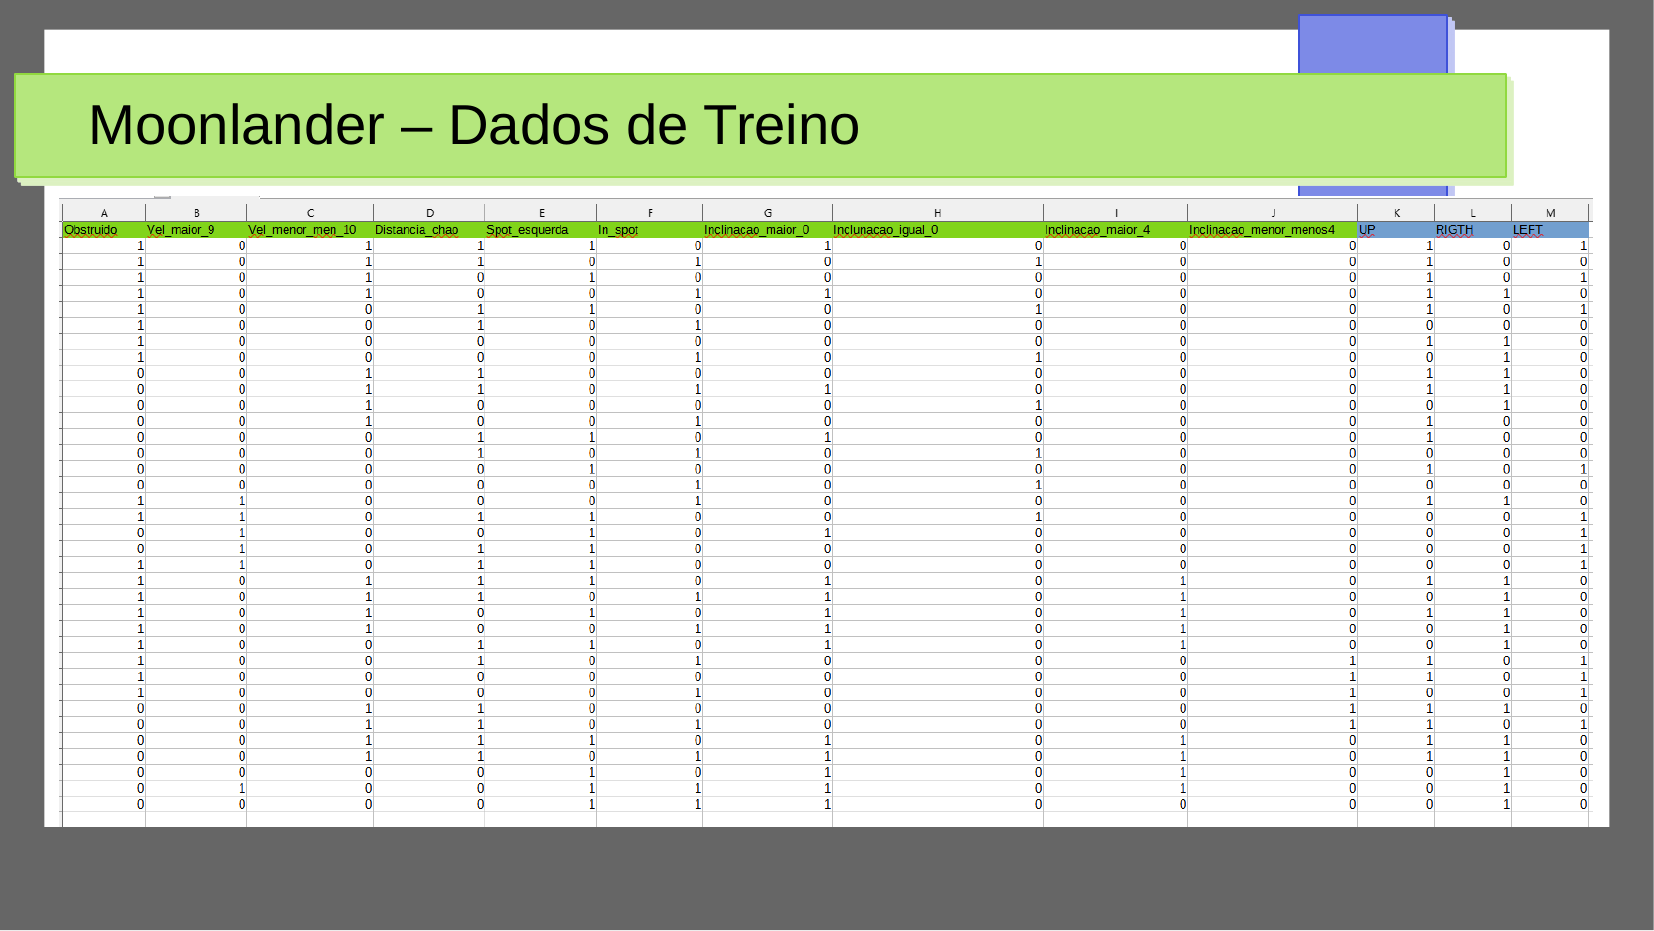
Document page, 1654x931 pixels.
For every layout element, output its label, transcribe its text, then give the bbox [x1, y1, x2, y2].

title Moonlander – Dados de Treino [88, 73, 1506, 178]
picture [59, 196, 1593, 827]
